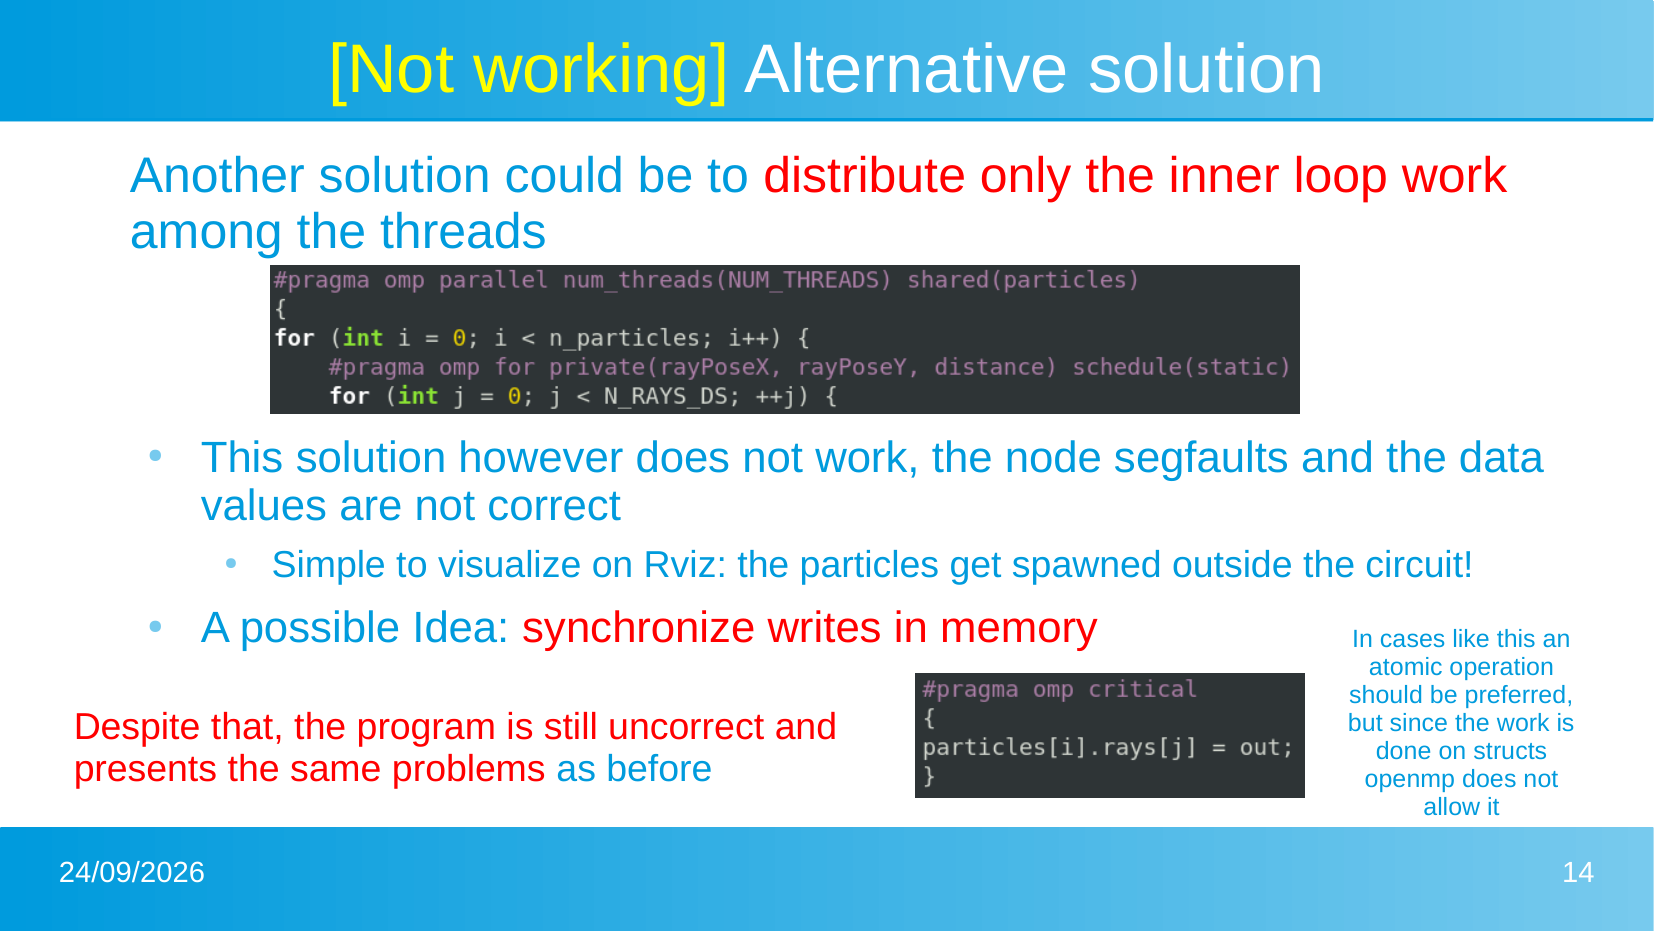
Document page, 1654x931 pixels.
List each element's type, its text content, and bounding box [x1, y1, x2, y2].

picture [915, 673, 1305, 798]
picture [270, 265, 1300, 414]
text_box In cases like this an atomic operation should be preferred, but since the work is done on structs openmp does not allow it [1328, 617, 1595, 857]
title [Not working] Alternative solution [59, 29, 1595, 108]
list Another solution could be to distribute only the inner loop work among the threads This solution however does not work, the node segfaults and the data values are not correct Simple to visualize on Rviz: the particles get spawned outside the circuit! A possible Idea: synchronize writes in memory [59, 147, 1595, 680]
text_box Despite that, the program is still uncorrect and presents the same problems as before [59, 698, 975, 798]
